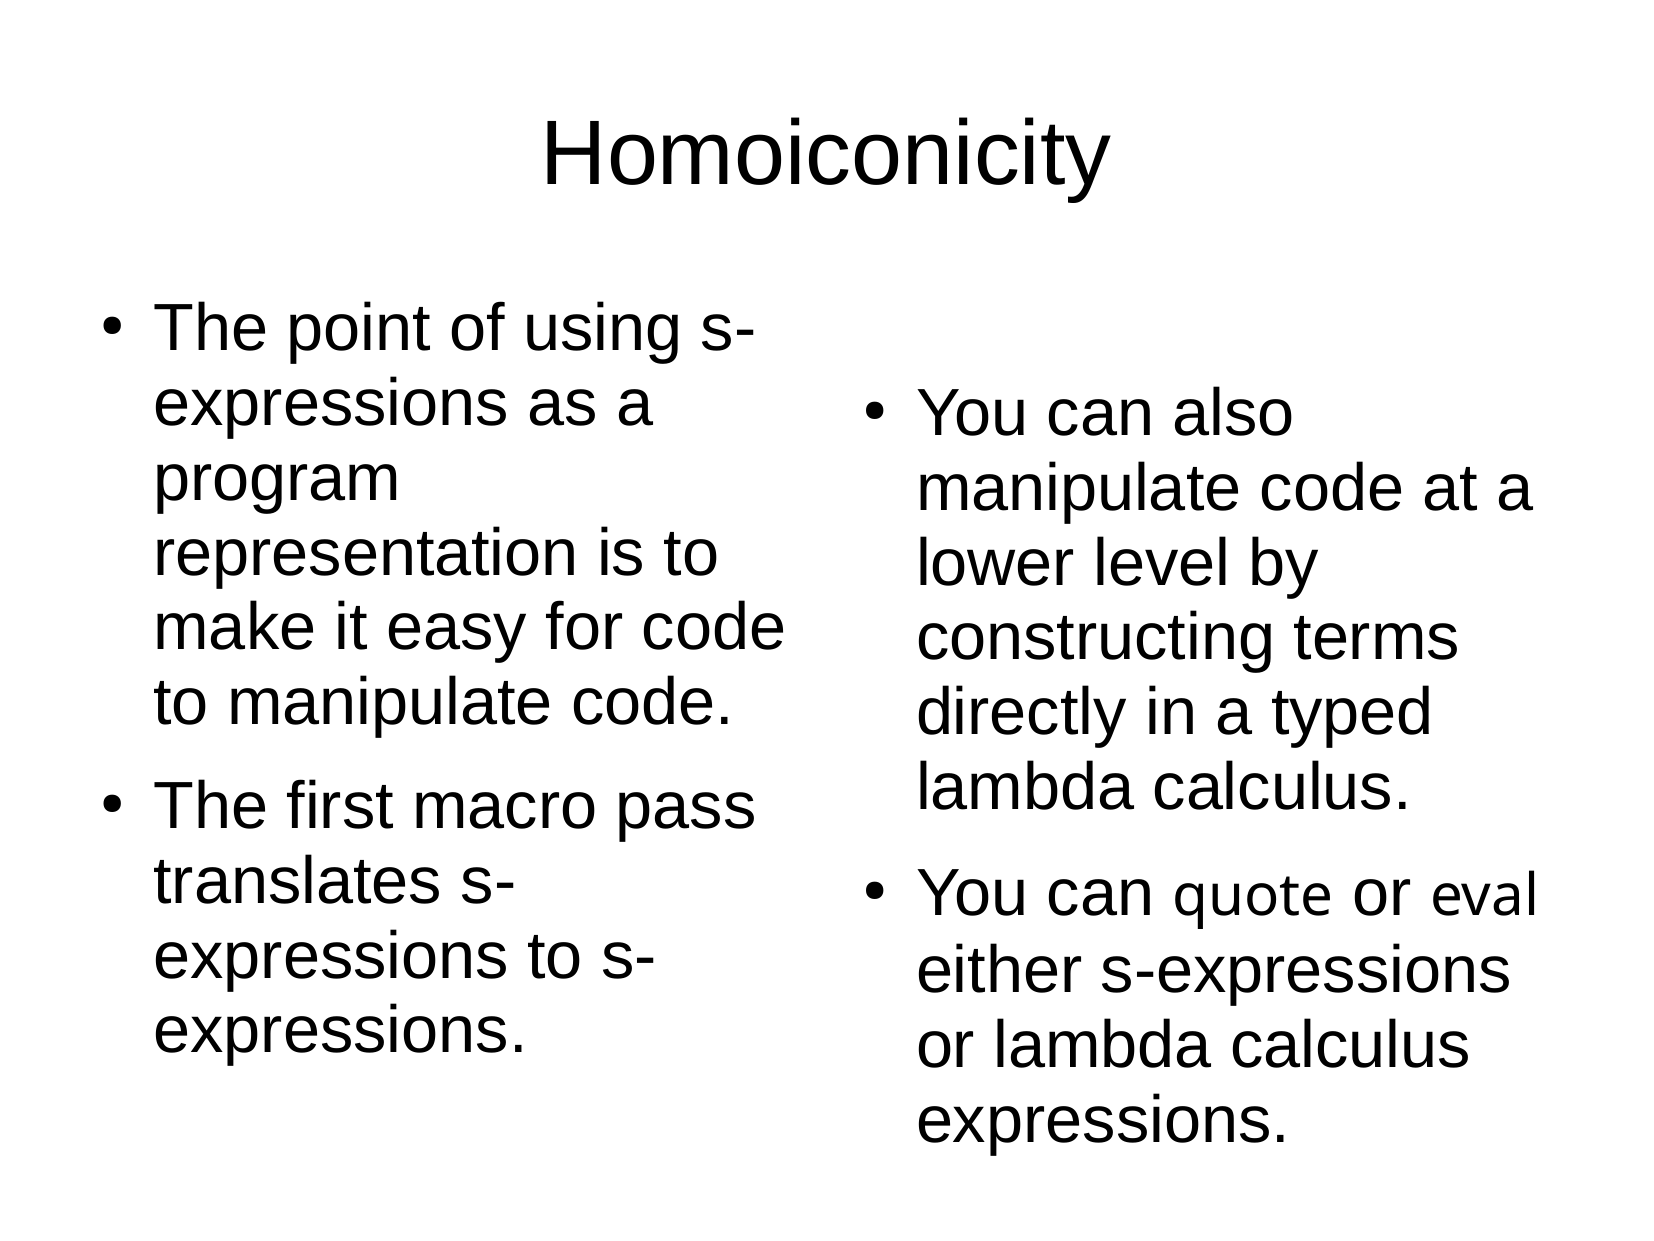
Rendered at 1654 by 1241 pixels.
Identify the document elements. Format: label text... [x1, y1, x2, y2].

list You can also manipulate code at a lower level by constructing terms directly in a typed lambda calculus. You can quote or eval either s-expressions or lambda calculus expressions. [845, 375, 1572, 1194]
title Homoiconicity [82, 49, 1571, 257]
list The point of using s-expressions as a program representation is to make it easy for code to manipulate code. The first macro pass translates s-expressions to s-expressions. [82, 290, 809, 1109]
